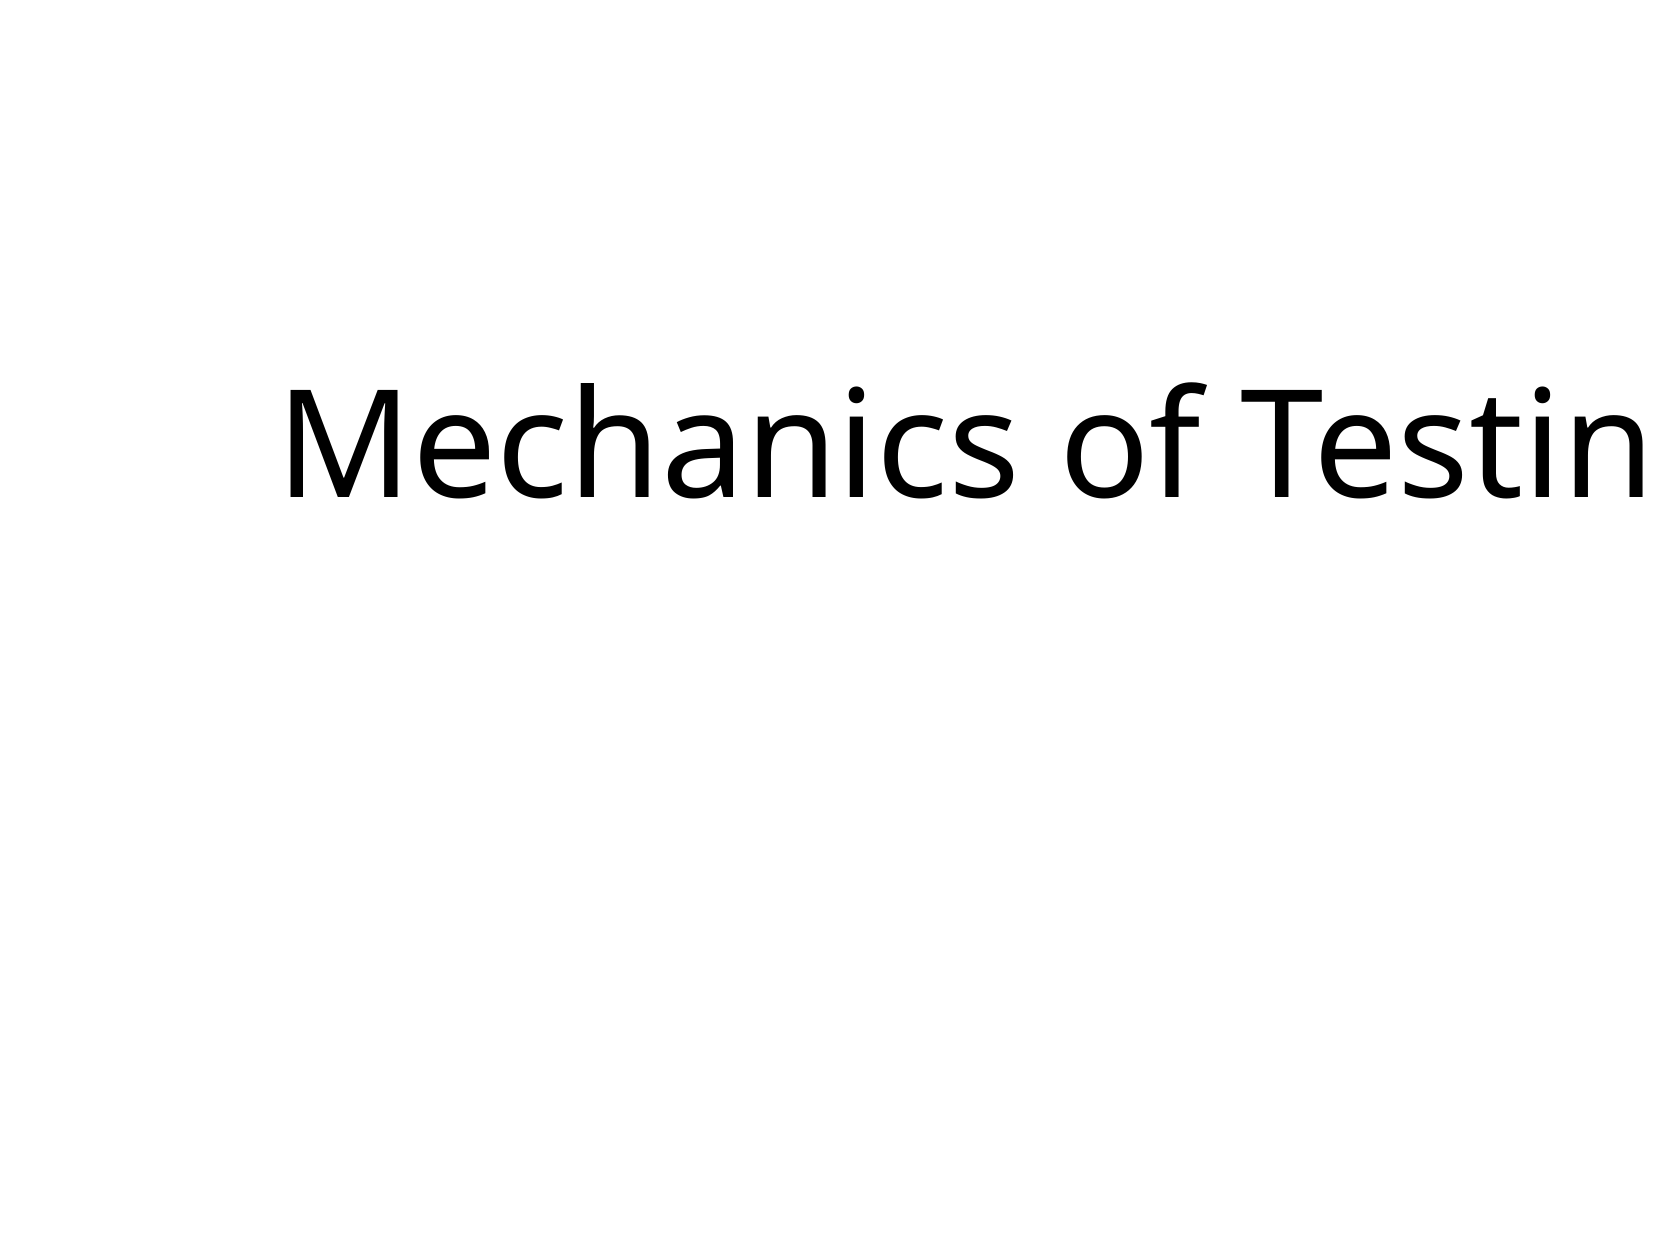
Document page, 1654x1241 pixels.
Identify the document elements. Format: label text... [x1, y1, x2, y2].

text_box Mechanics of Testing [261, 330, 1405, 483]
